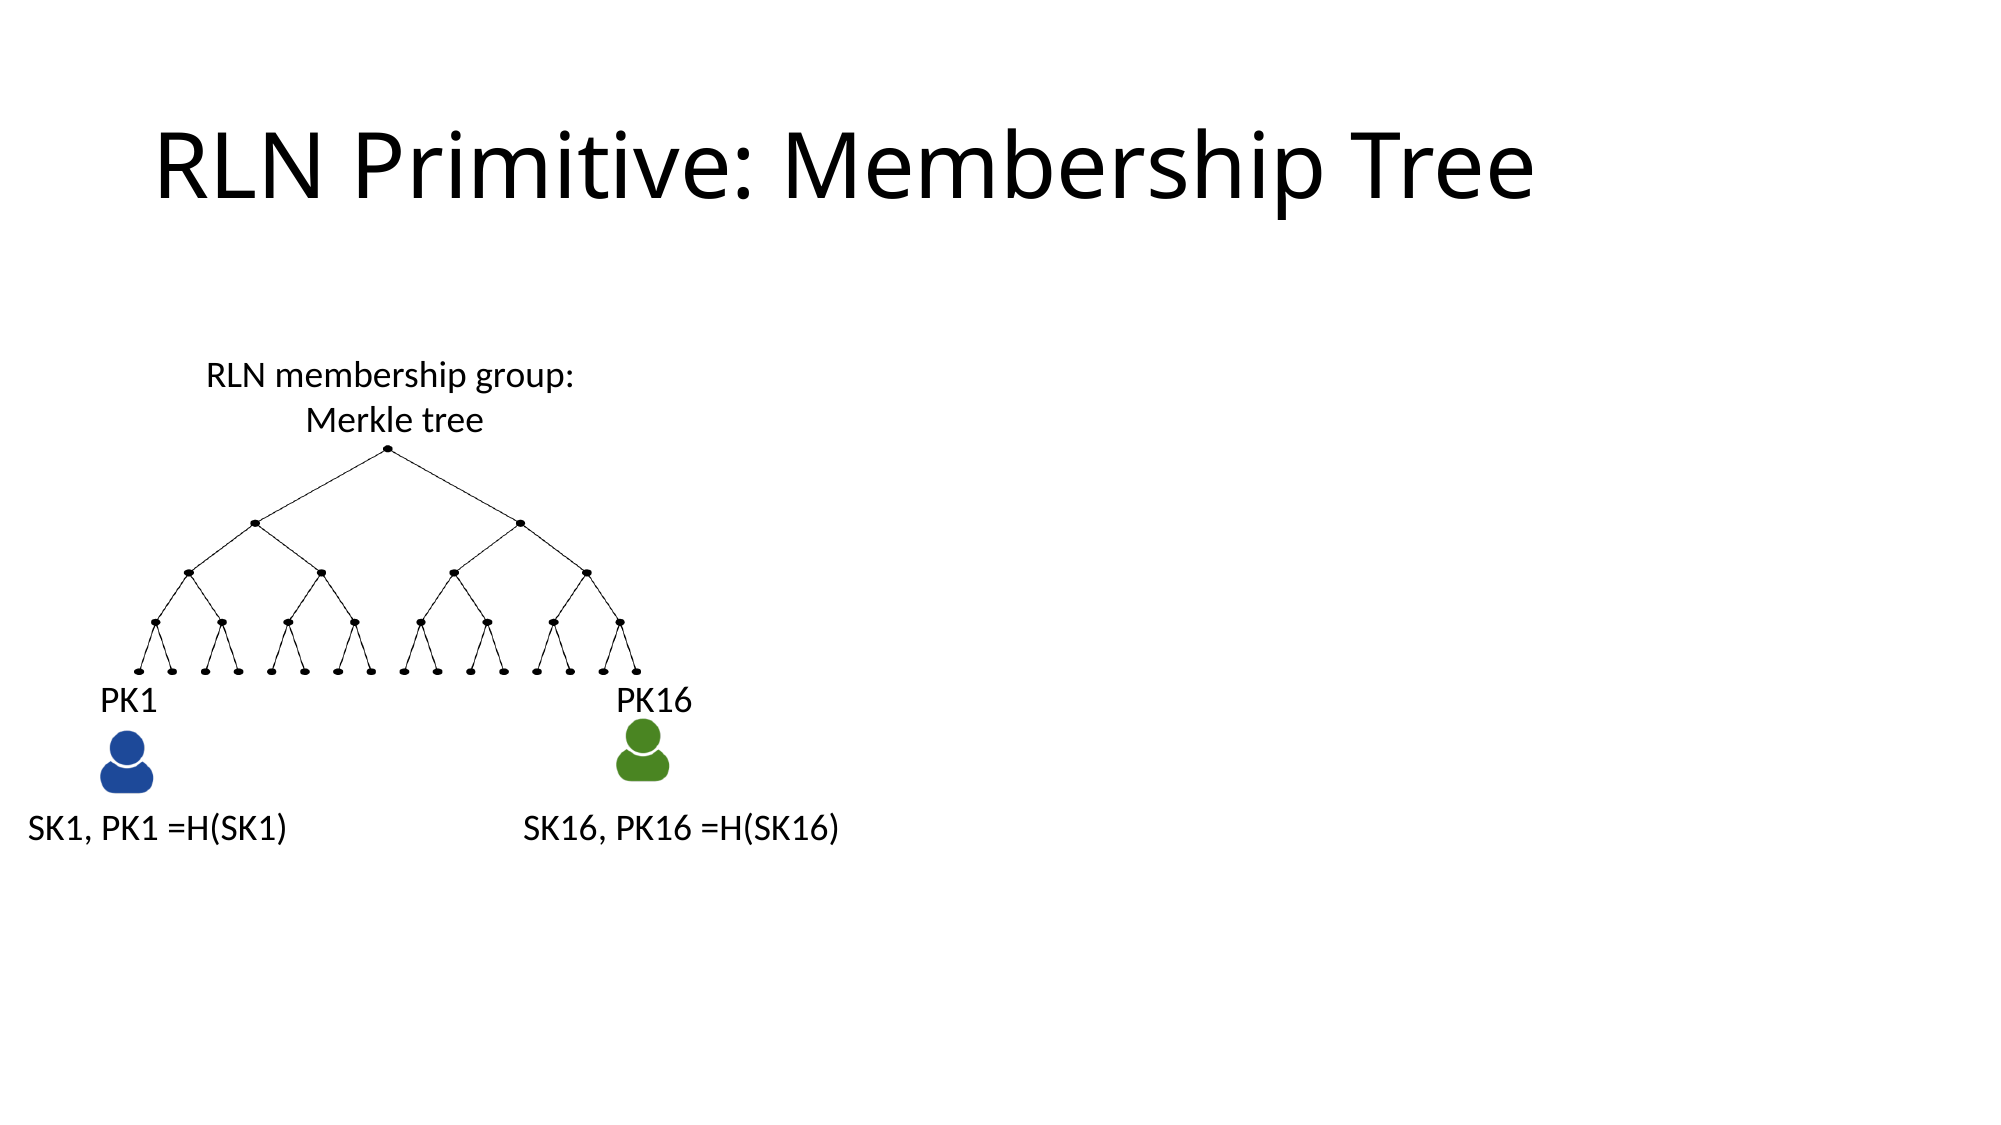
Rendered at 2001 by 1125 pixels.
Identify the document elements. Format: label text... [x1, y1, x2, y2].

title RLN Primitive: Membership Tree [137, 59, 1863, 278]
text_box RLN membership group: Merkle tree [191, 343, 599, 448]
text_box PK16 [601, 668, 708, 728]
text_box PK1 [85, 667, 173, 727]
text_box SK1, PK1 =H(SK1) [12, 795, 307, 857]
picture [85, 727, 163, 795]
text_box SK16, PK16 =H(SK16) [508, 795, 860, 857]
picture [134, 445, 641, 675]
picture [601, 728, 679, 785]
